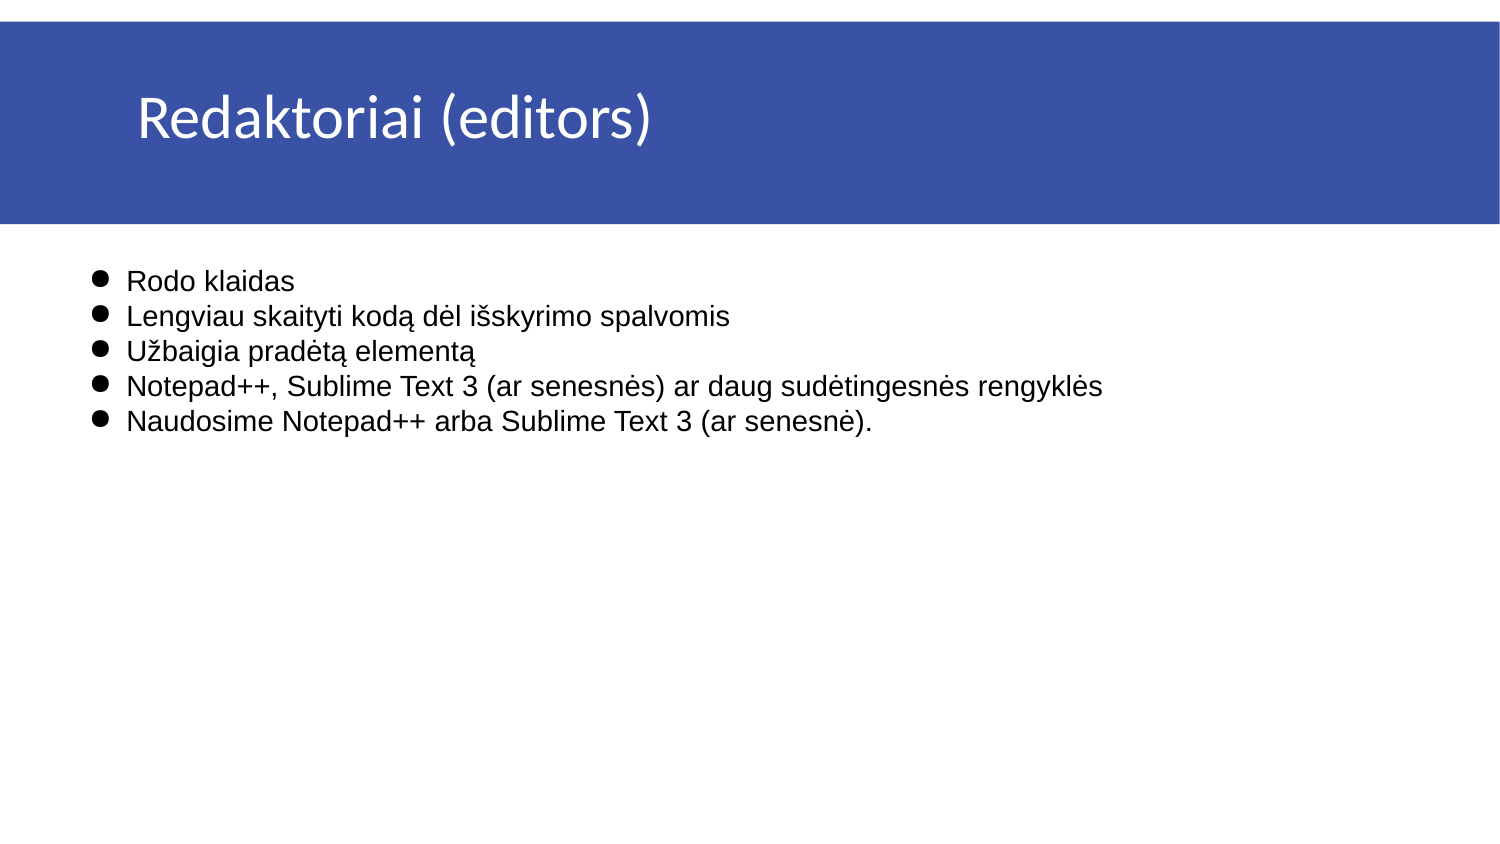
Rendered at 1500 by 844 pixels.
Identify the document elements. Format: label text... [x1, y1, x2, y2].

title Redaktoriai (editors) [122, 72, 1500, 167]
text_box Rodo klaidas Lengviau skaityti kodą dėl išskyrimo spalvomis Užbaigia pradėtą elementą Notepad++, Sublime Text 3 (ar senesnės) ar daug sudėtingesnės rengyklės Naudosime Notepad++ arba Sublime Text 3 (ar senesnė). [36, 247, 1389, 789]
